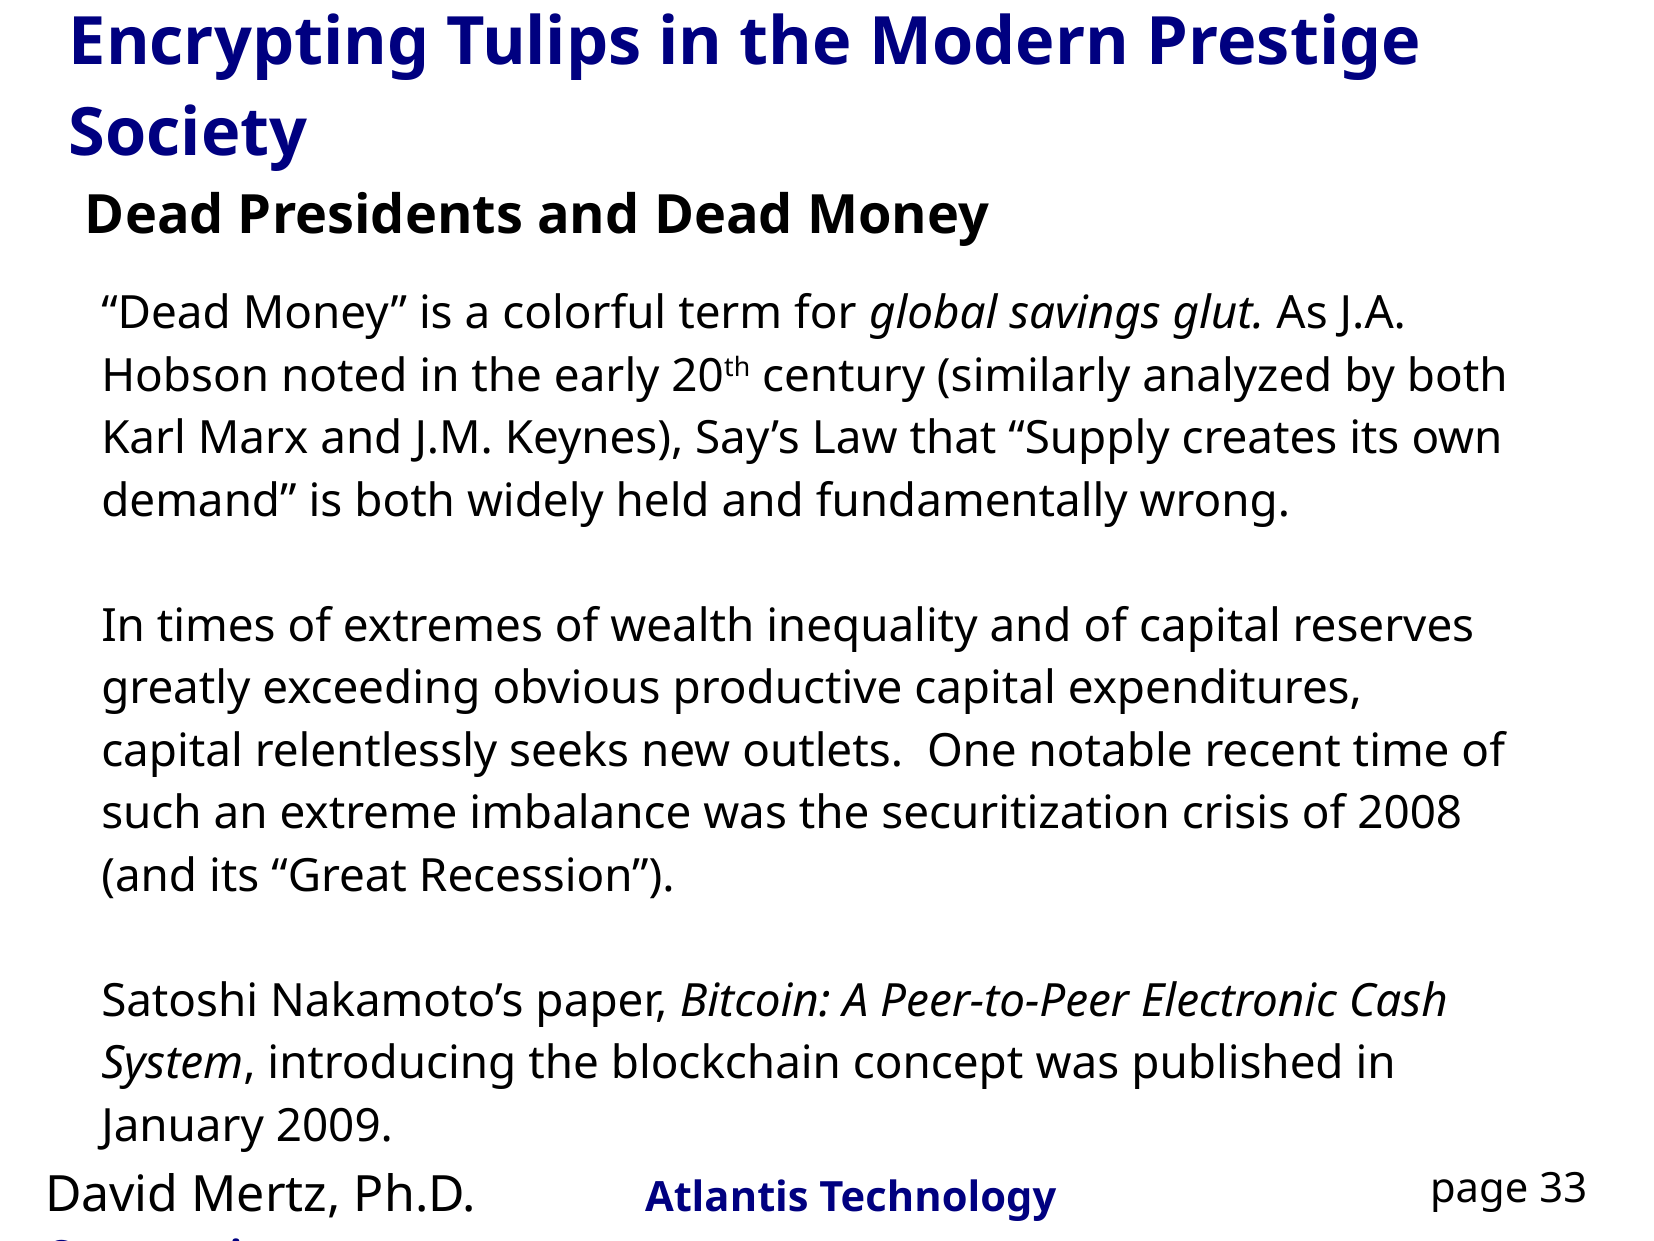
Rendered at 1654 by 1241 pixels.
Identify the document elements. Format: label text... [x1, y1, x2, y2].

text_box “Dead Money” is a colorful term for global savings glut. As J.A. Hobson noted in the early 20th century (similarly analyzed by both Karl Marx and J.M. Keynes), Say’s Law that “Supply creates its own demand” is both widely held and fundamentally wrong. In times of extremes of wealth inequality and of capital reserves greatly exceeding obvious productive capital expenditures, capital relentlessly seeks new outlets. One notable recent time of such an extreme imbalance was the securitization crisis of 2008 (and its “Great Recession”). Satoshi Nakamoto’s paper, Bitcoin: A Peer-to-Peer Electronic Cash System, introducing the blockchain concept was published in January 2009. [86, 272, 1527, 1104]
list Dead Presidents and Dead Money [84, 175, 1456, 256]
